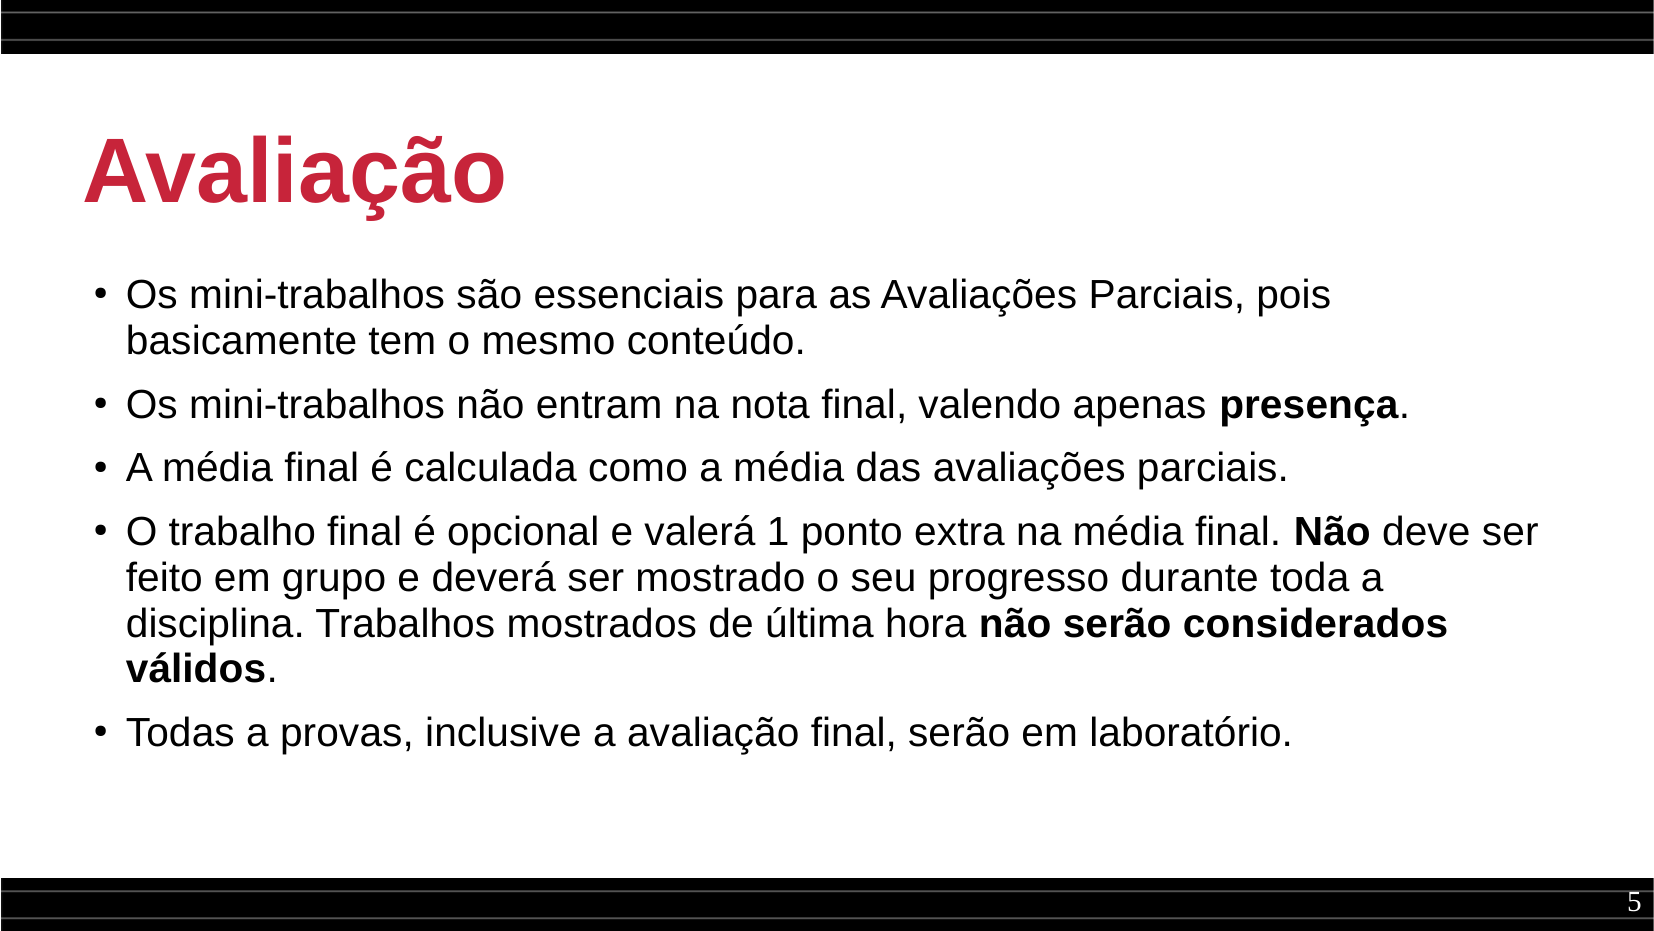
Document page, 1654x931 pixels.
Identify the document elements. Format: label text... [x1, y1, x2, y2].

title Avaliação [82, 92, 1571, 249]
list Os mini-trabalhos são essenciais para as Avaliações Parciais, pois basicamente tem o mesmo conteúdo. Os mini-trabalhos não entram na nota final, valendo apenas presença. A média final é calculada como a média das avaliações parciais. O trabalho final é opcional e valerá 1 ponto extra na média final. Não deve ser feito em grupo e deverá ser mostrado o seu progresso durante toda a disciplina. Trabalhos mostrados de última hora não serão considerados válidos. Todas a provas, inclusive a avaliação final, serão em laboratório. [82, 271, 1571, 758]
picture [1, 878, 1654, 931]
picture [1, 0, 1654, 54]
